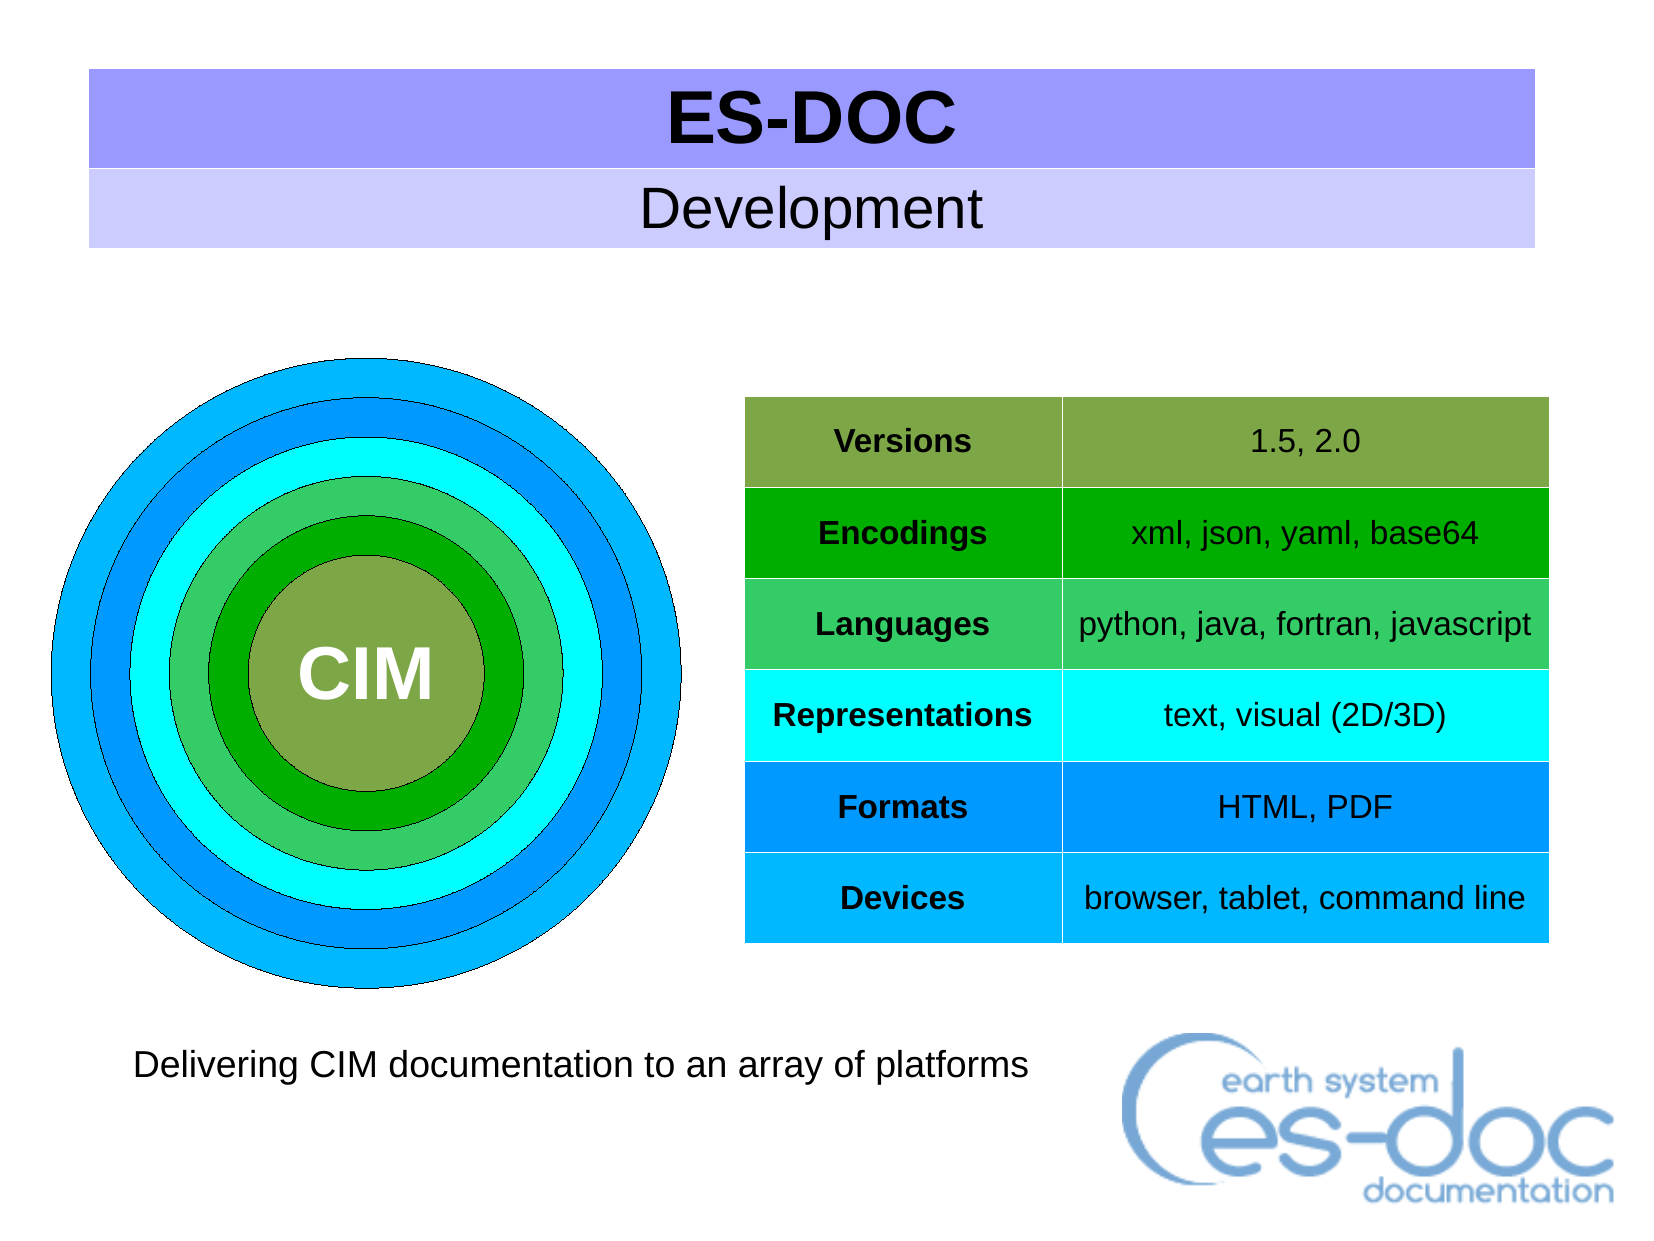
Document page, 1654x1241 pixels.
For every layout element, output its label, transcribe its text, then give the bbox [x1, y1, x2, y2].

text_box CIM [248, 555, 485, 792]
table_cell Languages [745, 579, 1062, 669]
table_cell text, visual (2D/3D) [1063, 670, 1549, 761]
text_box Delivering CIM documentation to an array of platforms [118, 1035, 1122, 1093]
table_cell Formats [745, 762, 1062, 852]
table_cell Development [89, 169, 1535, 248]
table_cell Encodings [745, 488, 1062, 578]
table_header Versions [745, 397, 1062, 487]
table_cell browser, tablet, command line [1063, 853, 1549, 943]
table_cell Devices [745, 853, 1062, 943]
picture [1122, 1033, 1616, 1211]
table_cell Representations [745, 670, 1062, 761]
table_cell python, java, fortran, javascript [1063, 579, 1549, 669]
table_cell HTML, PDF [1063, 762, 1549, 852]
text_box [51, 358, 682, 989]
table_header 1.5, 2.0 [1063, 397, 1549, 487]
table_header ES-DOC [89, 69, 1535, 168]
table_cell xml, json, yaml, base64 [1063, 488, 1549, 578]
